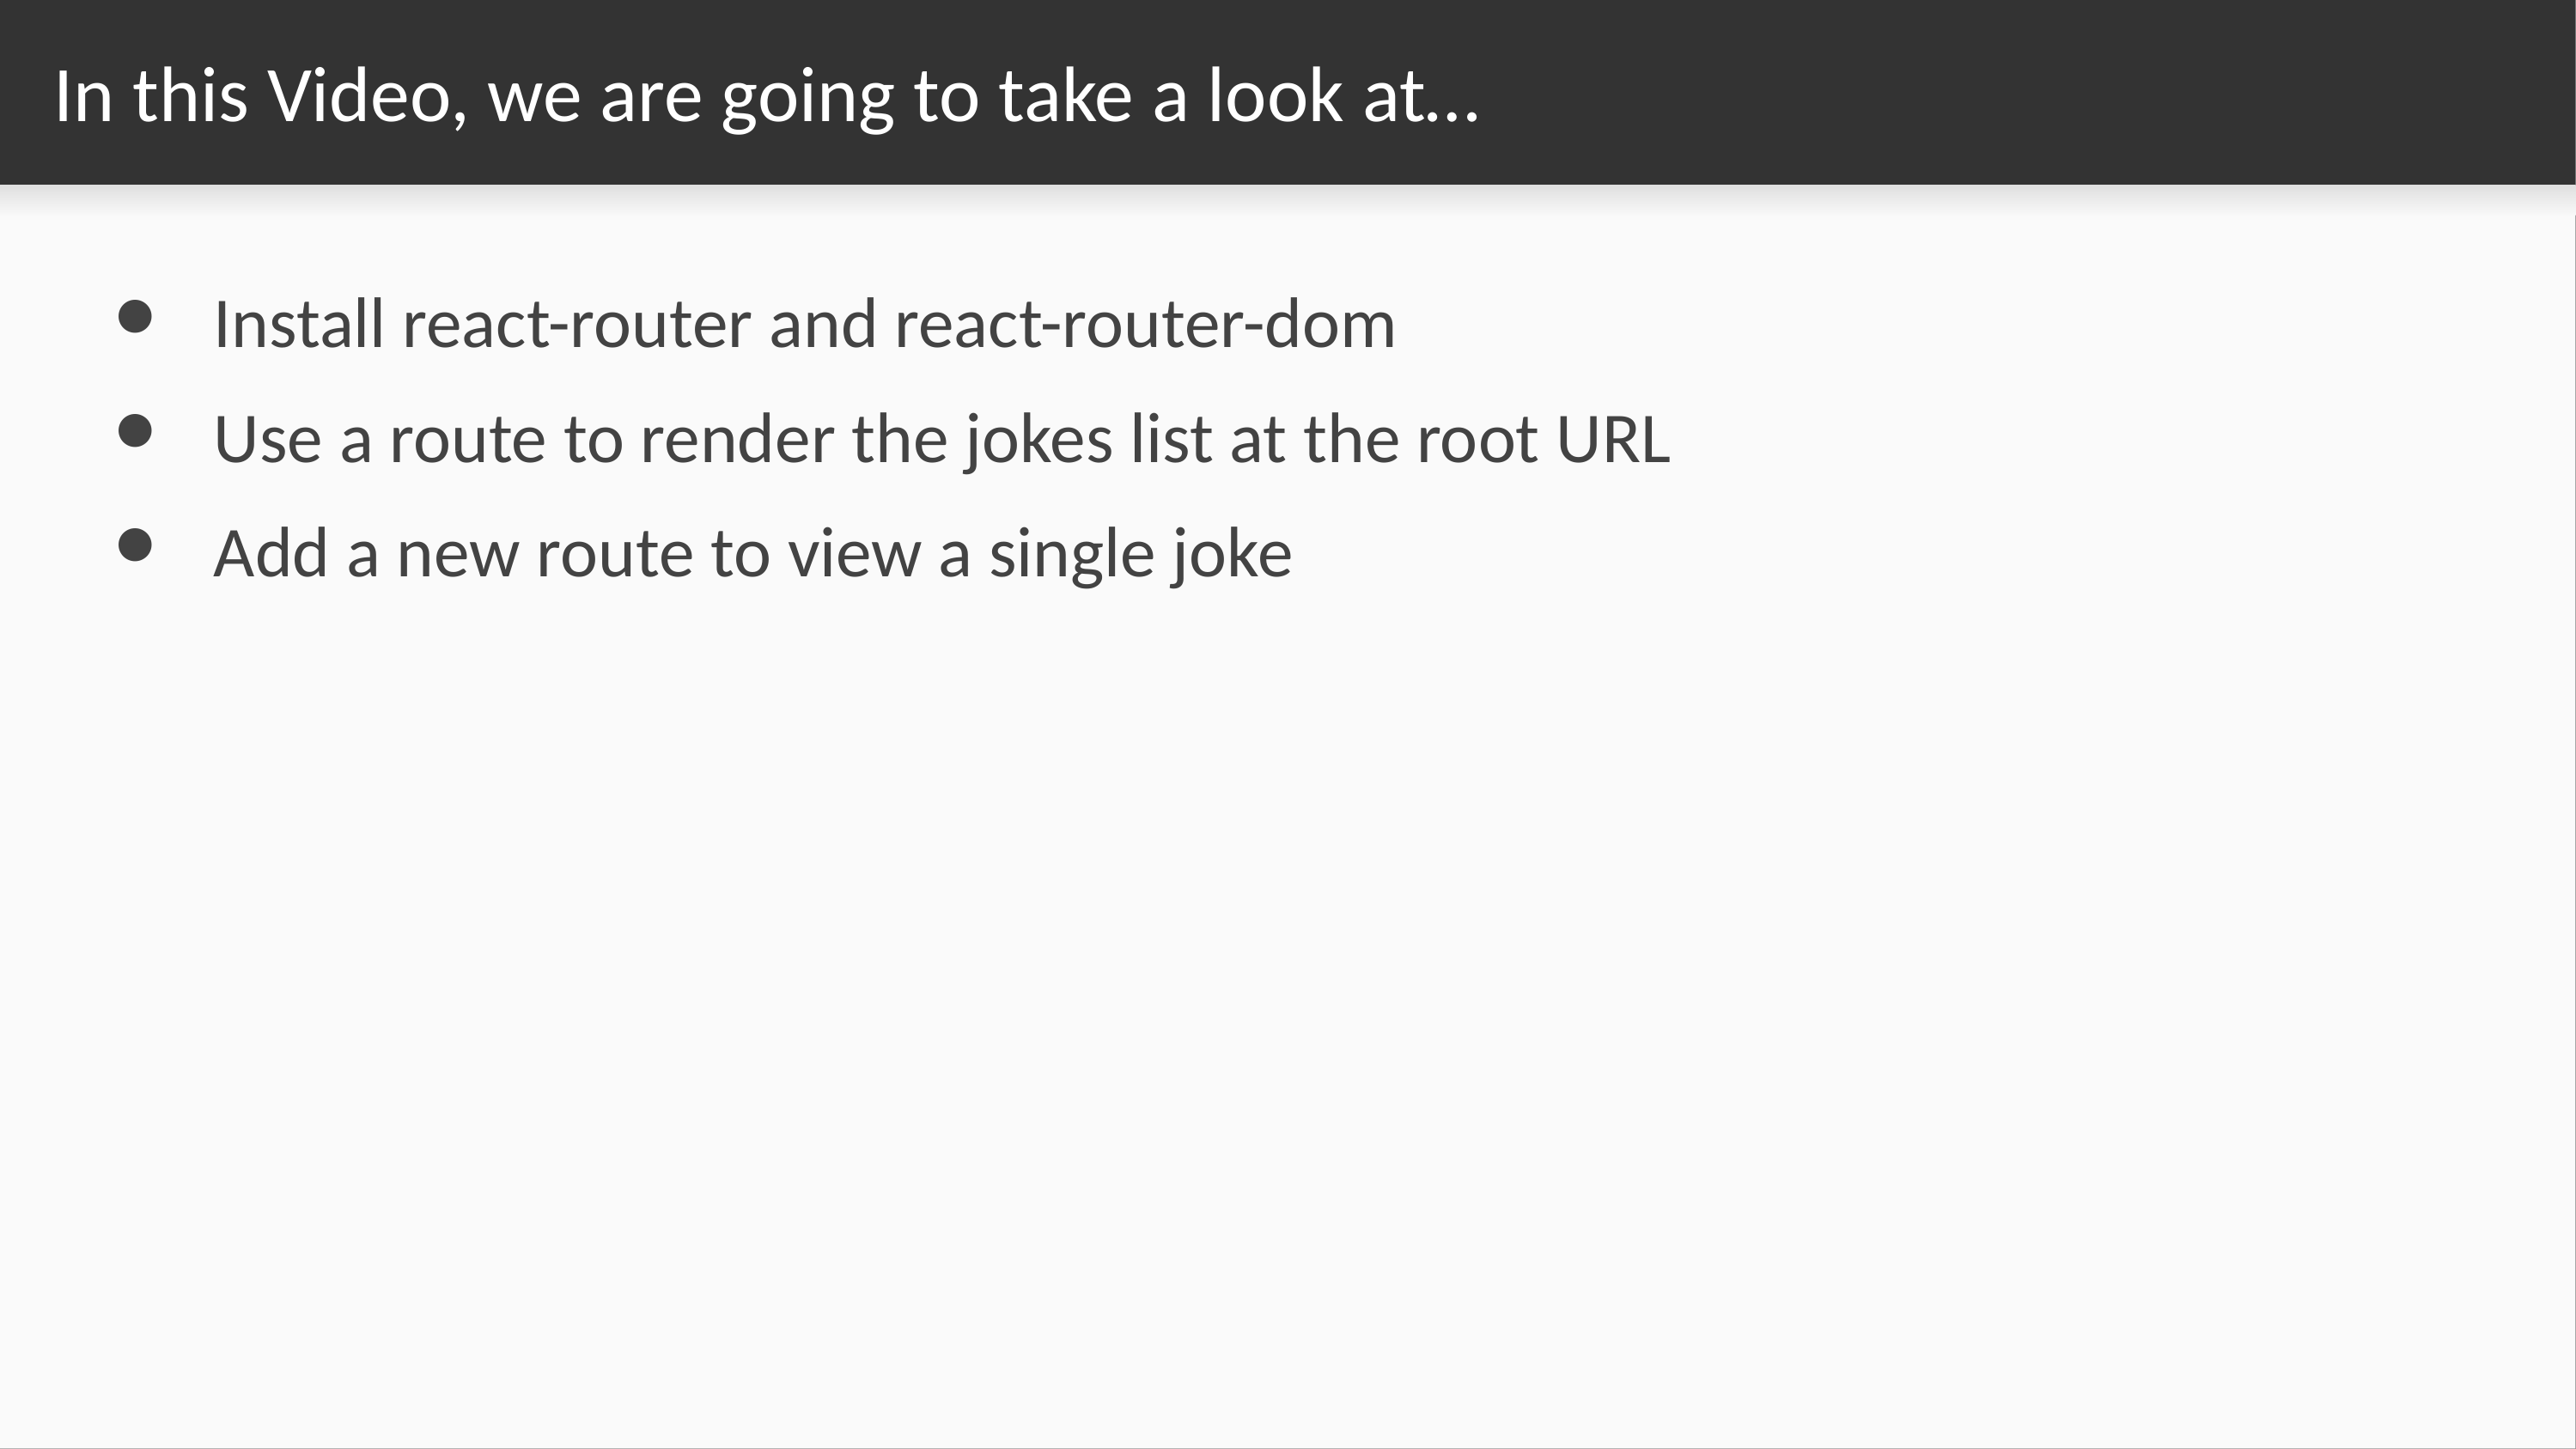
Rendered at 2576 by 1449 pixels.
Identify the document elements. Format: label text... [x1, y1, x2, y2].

title In this Video, we are going to take a look at… [27, 4, 2514, 175]
list Install react-router and react-router-dom Use a route to render the jokes list at the root URL Add a new route to view a single joke [59, 250, 2514, 1384]
